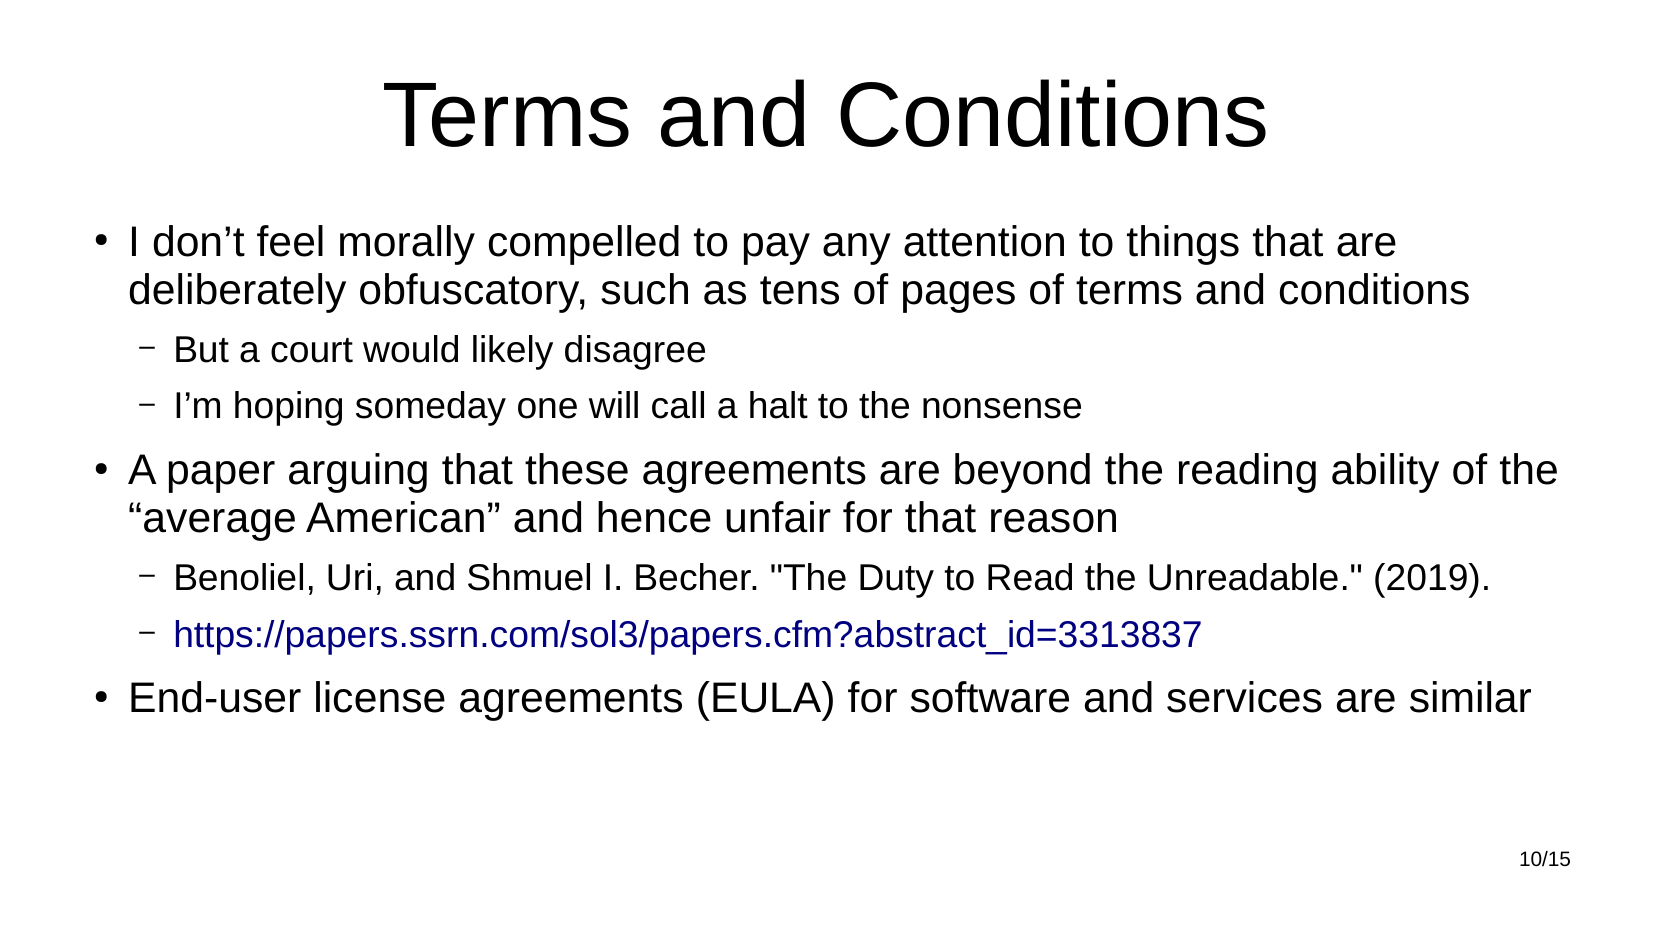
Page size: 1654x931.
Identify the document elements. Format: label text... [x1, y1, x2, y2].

list I don’t feel morally compelled to pay any attention to things that are deliberately obfuscatory, such as tens of pages of terms and conditions But a court would likely disagree I’m hoping someday one will call a halt to the nonsense A paper arguing that these agreements are beyond the reading ability of the “average American” and hence unfair for that reason Benoliel, Uri, and Shmuel I. Becher. "The Duty to Read the Unreadable." (2019). https://papers.ssrn.com/sol3/papers.cfm?abstract_id=3313837 End-user license agreements (EULA) for software and services are similar [82, 217, 1571, 758]
title Terms and Conditions [82, 37, 1571, 193]
